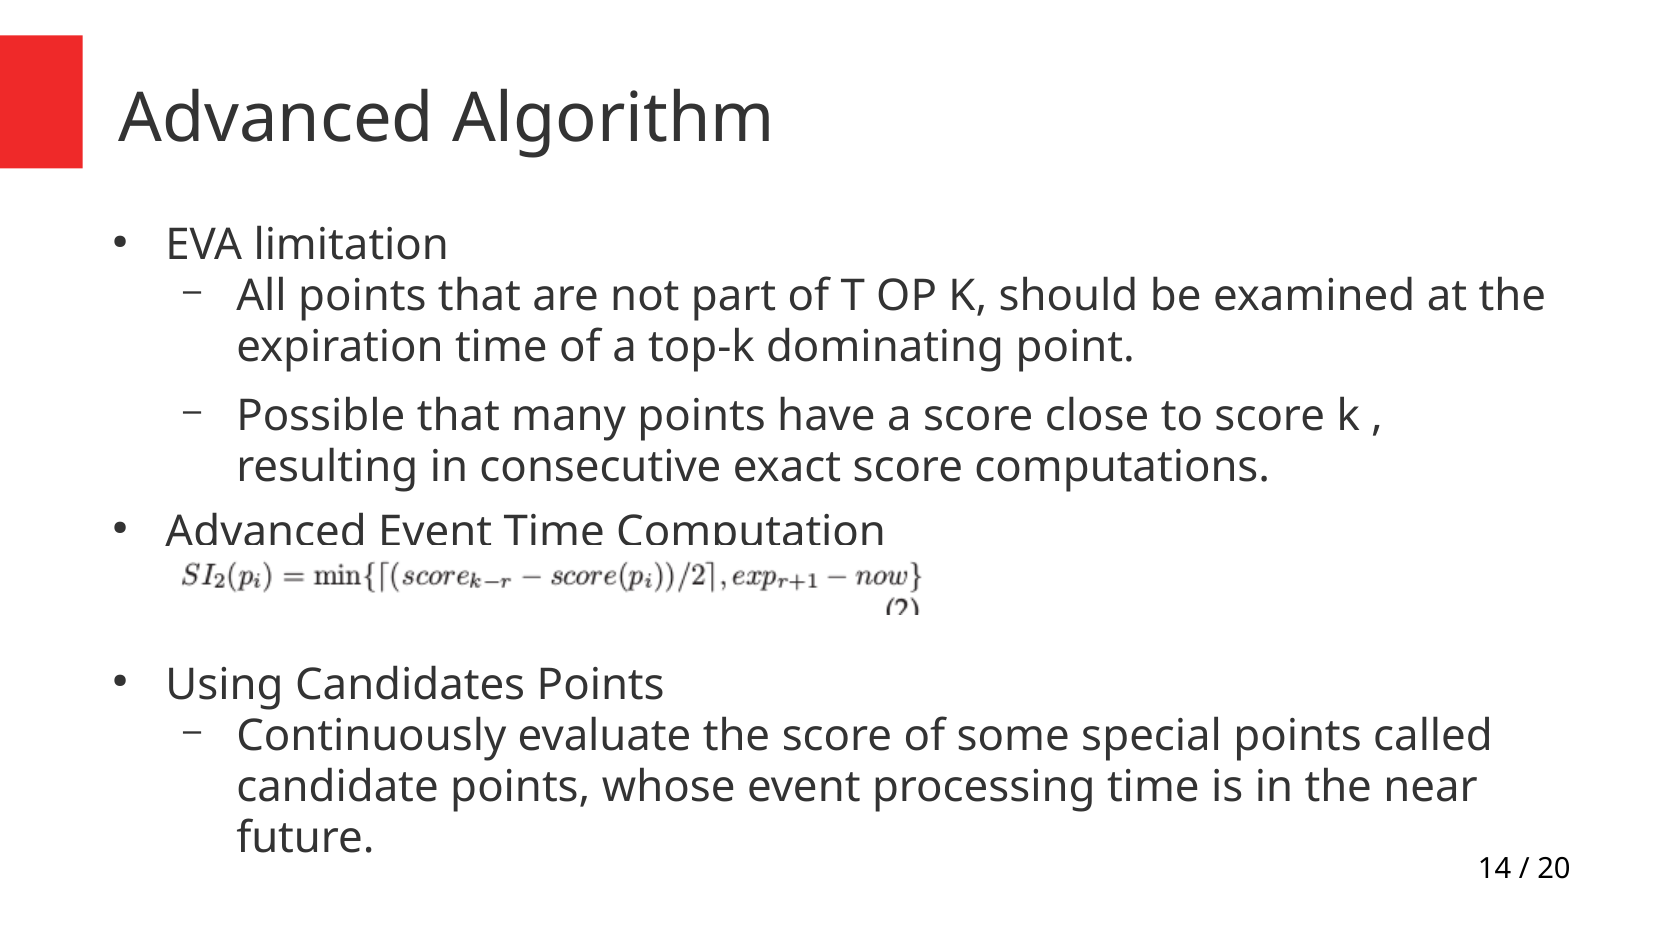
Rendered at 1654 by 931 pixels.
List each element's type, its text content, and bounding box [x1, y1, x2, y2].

title Advanced Algorithm [118, 37, 1571, 193]
list Advanced Event Time Computation Using Candidates Points Continuously evaluate the score of some special points called candidate points, whose event processing time is in the near future. [94, 507, 1571, 756]
picture [170, 545, 934, 615]
list EVA limitation All points that are not part of T OP K, should be examined at the expiration time of a top-k dominating point. Possible that many points have a score close to score k , resulting in consecutive exact score computations. [94, 221, 1571, 470]
